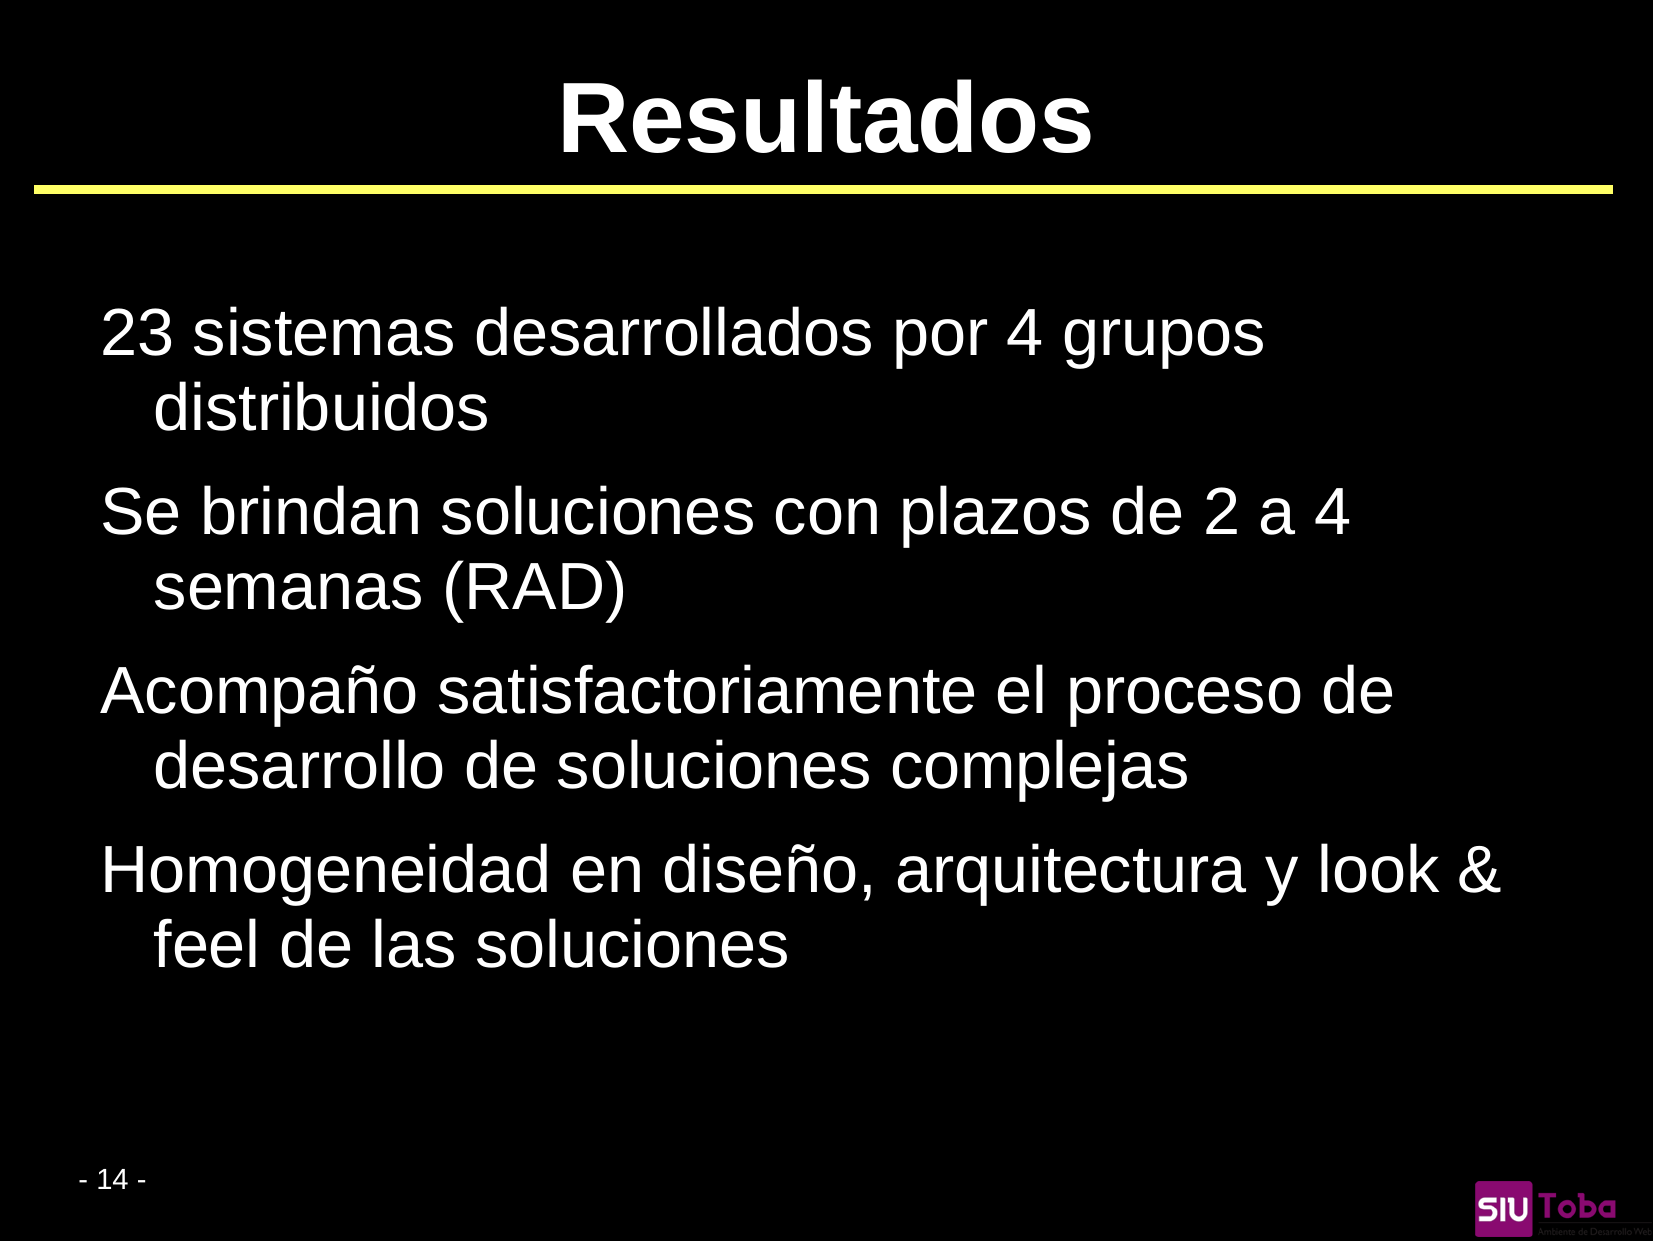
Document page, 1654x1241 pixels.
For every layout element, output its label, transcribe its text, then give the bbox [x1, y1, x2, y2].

picture [1475, 1181, 1652, 1237]
title Resultados [58, 47, 1594, 188]
list 23 sistemas desarrollados por 4 grupos distribuidos Se brindan soluciones con plazos de 2 a 4 semanas (RAD) Acompaño satisfactoriamente el proceso de desarrollo de soluciones complejas Homogeneidad en diseño, arquitectura y look & feel de las soluciones [82, 295, 1565, 1095]
